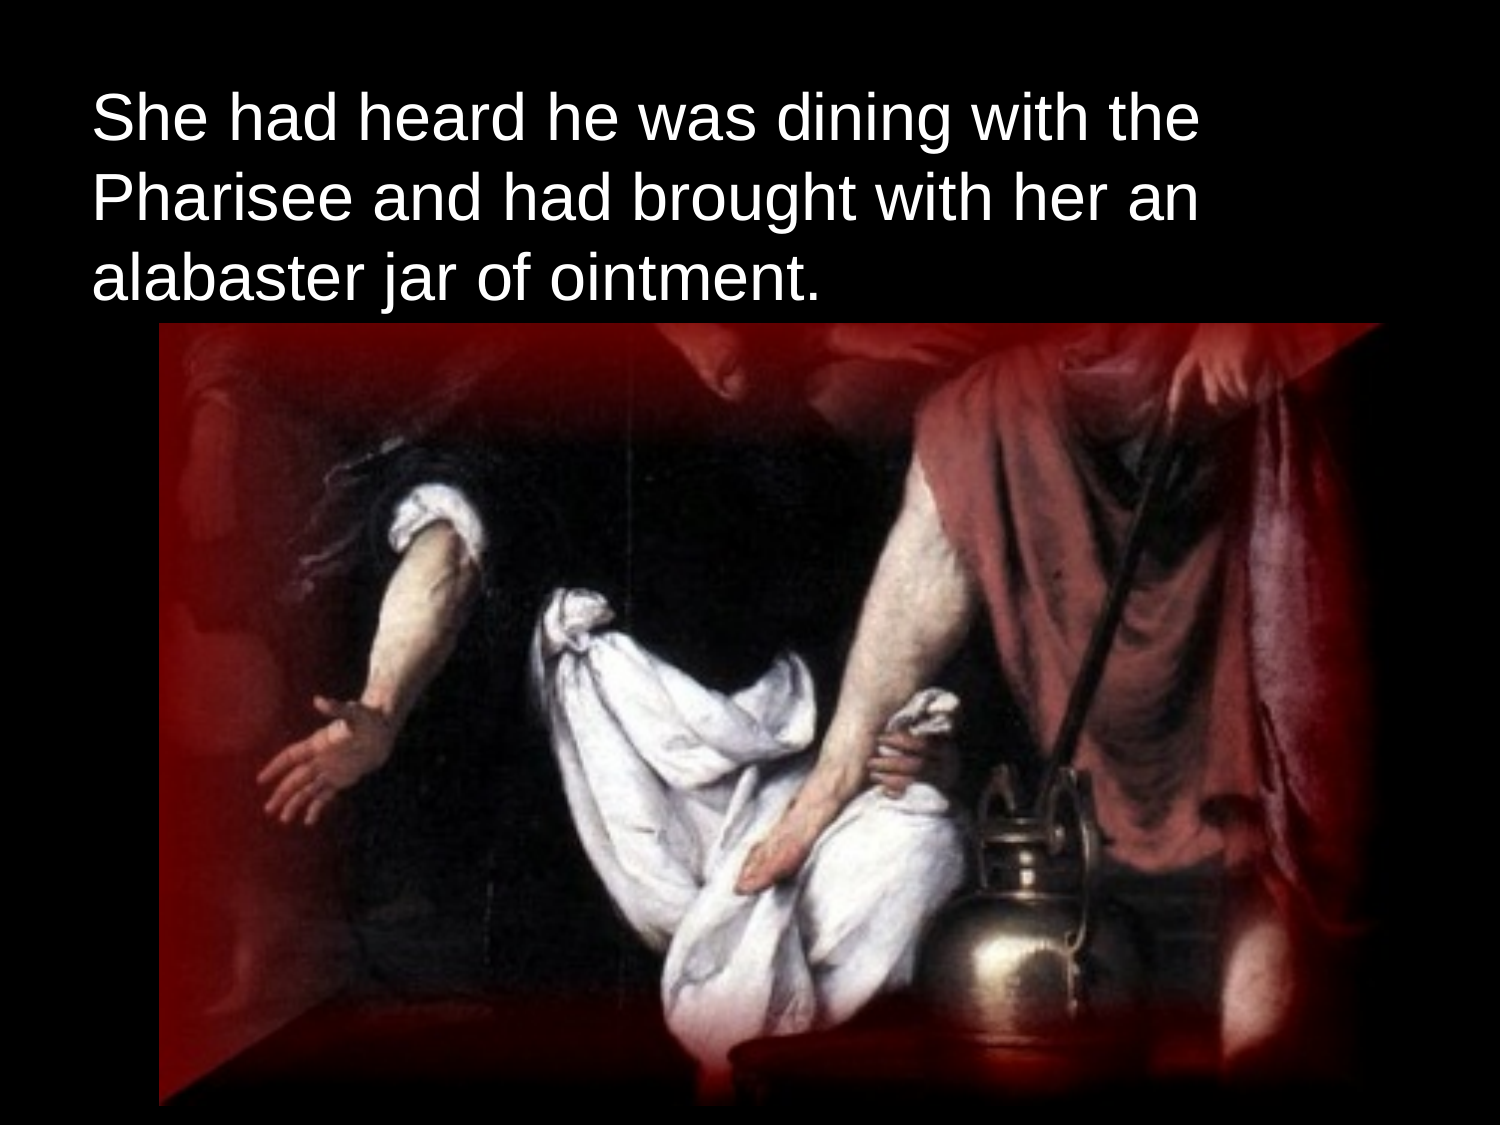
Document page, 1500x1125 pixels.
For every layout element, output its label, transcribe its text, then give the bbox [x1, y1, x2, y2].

text_box She had heard he was dining with the Pharisee and had brought with her an alabaster jar of ointment. [76, 66, 1471, 322]
text_box [159, 323, 1389, 1106]
